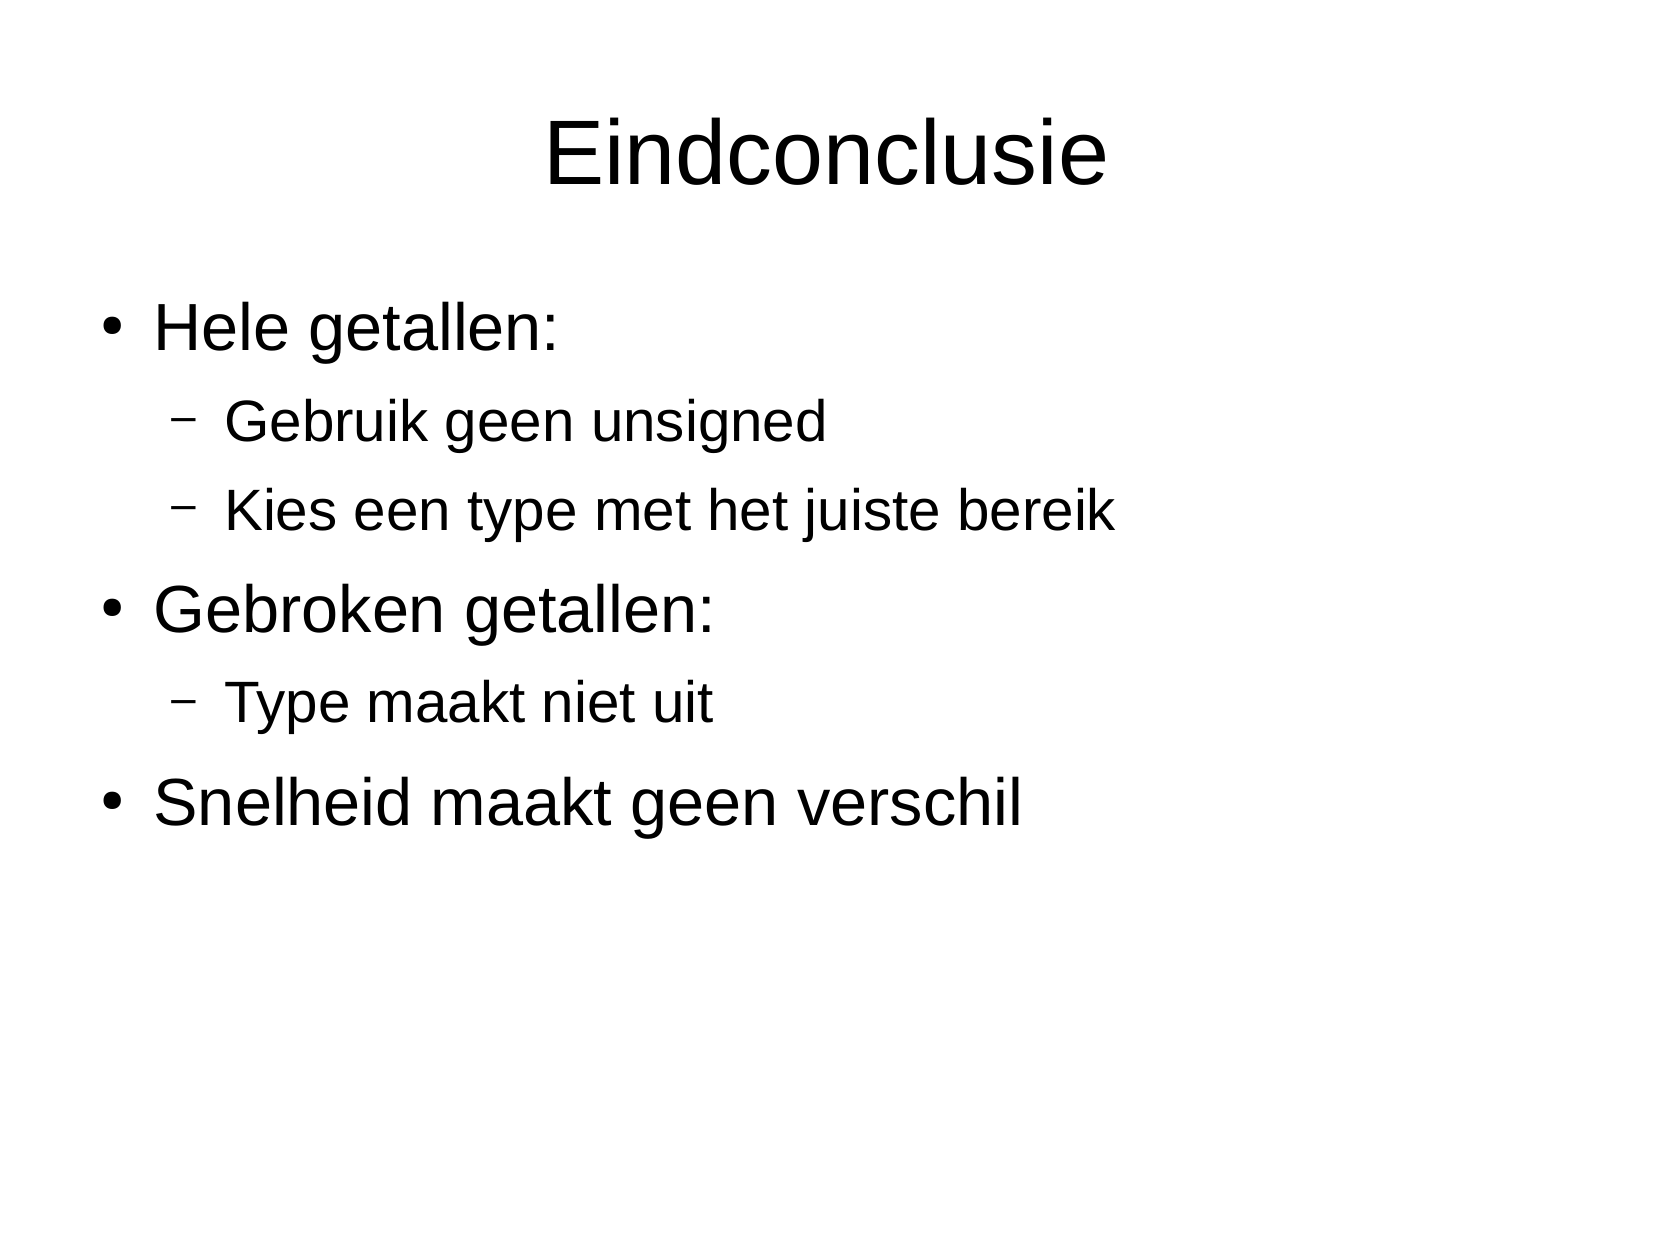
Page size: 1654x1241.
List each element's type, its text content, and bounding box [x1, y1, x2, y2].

list Hele getallen: Gebruik geen unsigned Kies een type met het juiste bereik Gebroken getallen: Type maakt niet uit Snelheid maakt geen verschil [82, 290, 1571, 1010]
title Eindconclusie [82, 49, 1571, 257]
